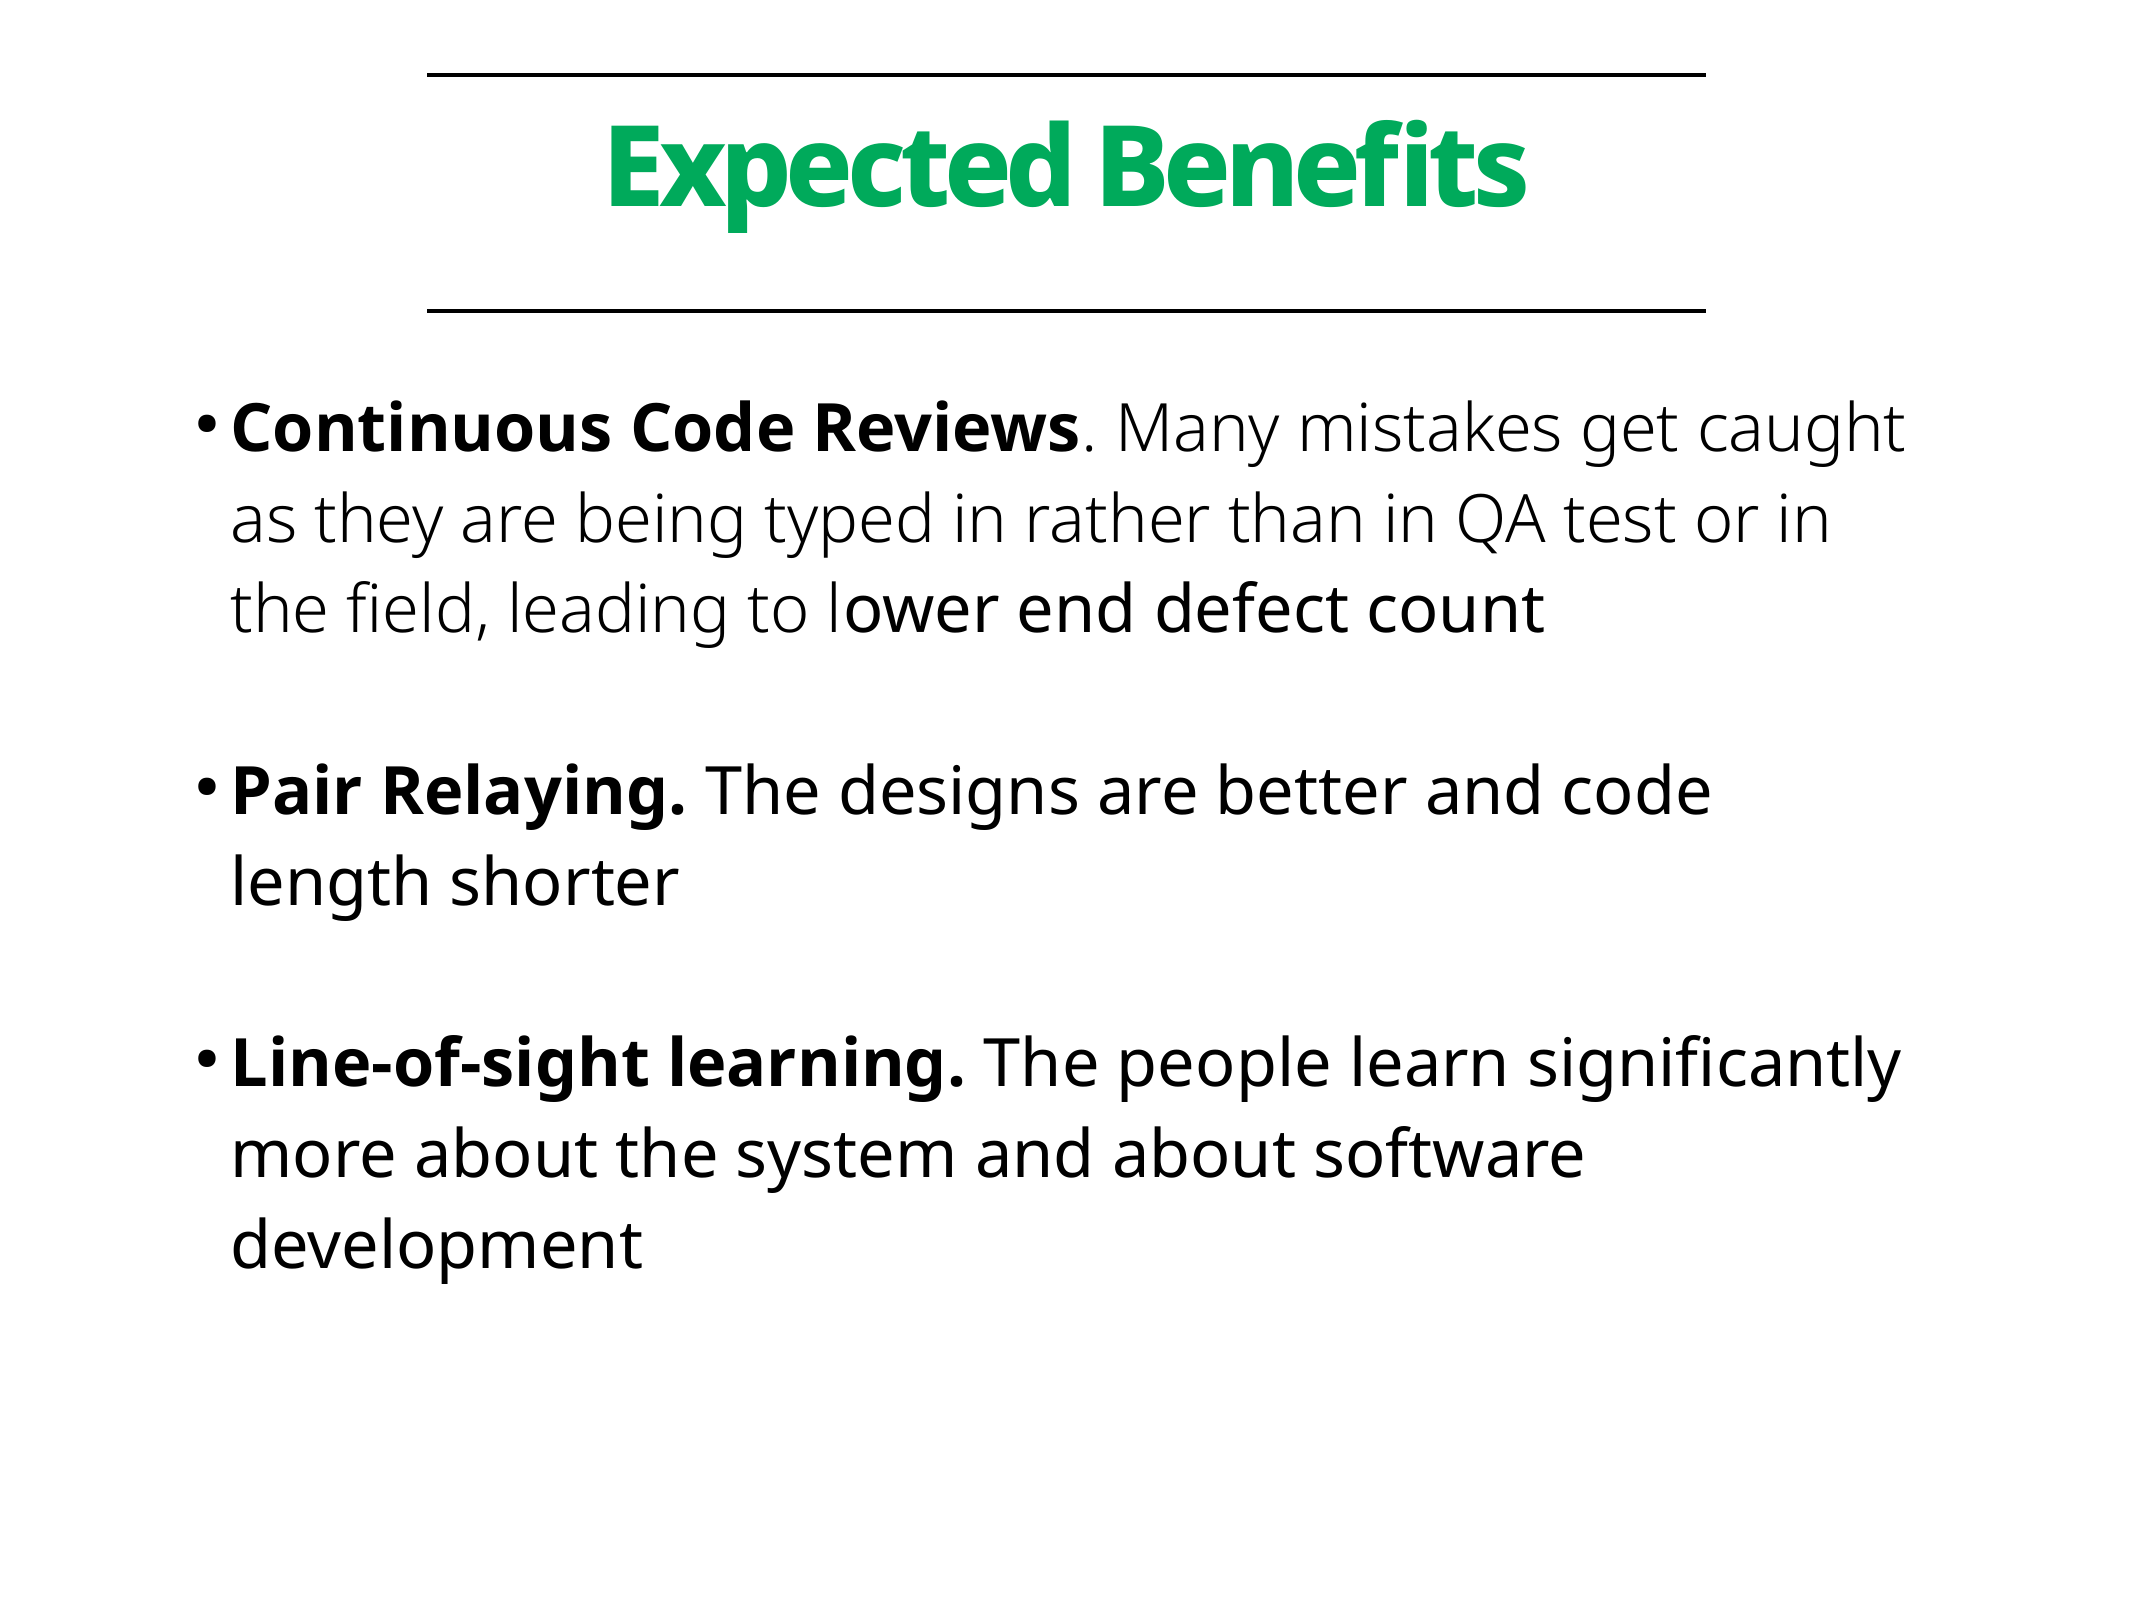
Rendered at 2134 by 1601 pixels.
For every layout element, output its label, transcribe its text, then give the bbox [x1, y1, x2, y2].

title Expected Benefits [0, 86, 2133, 271]
text_box Continuous Code Reviews. Many mistakes get caught as they are being typed in rather than in QA test or in the field, leading to lower end defect count Pair Relaying. The designs are better and code length shorter Line-of-sight learning. The people learn significantly more about the system and about software development [120, 305, 1996, 1601]
